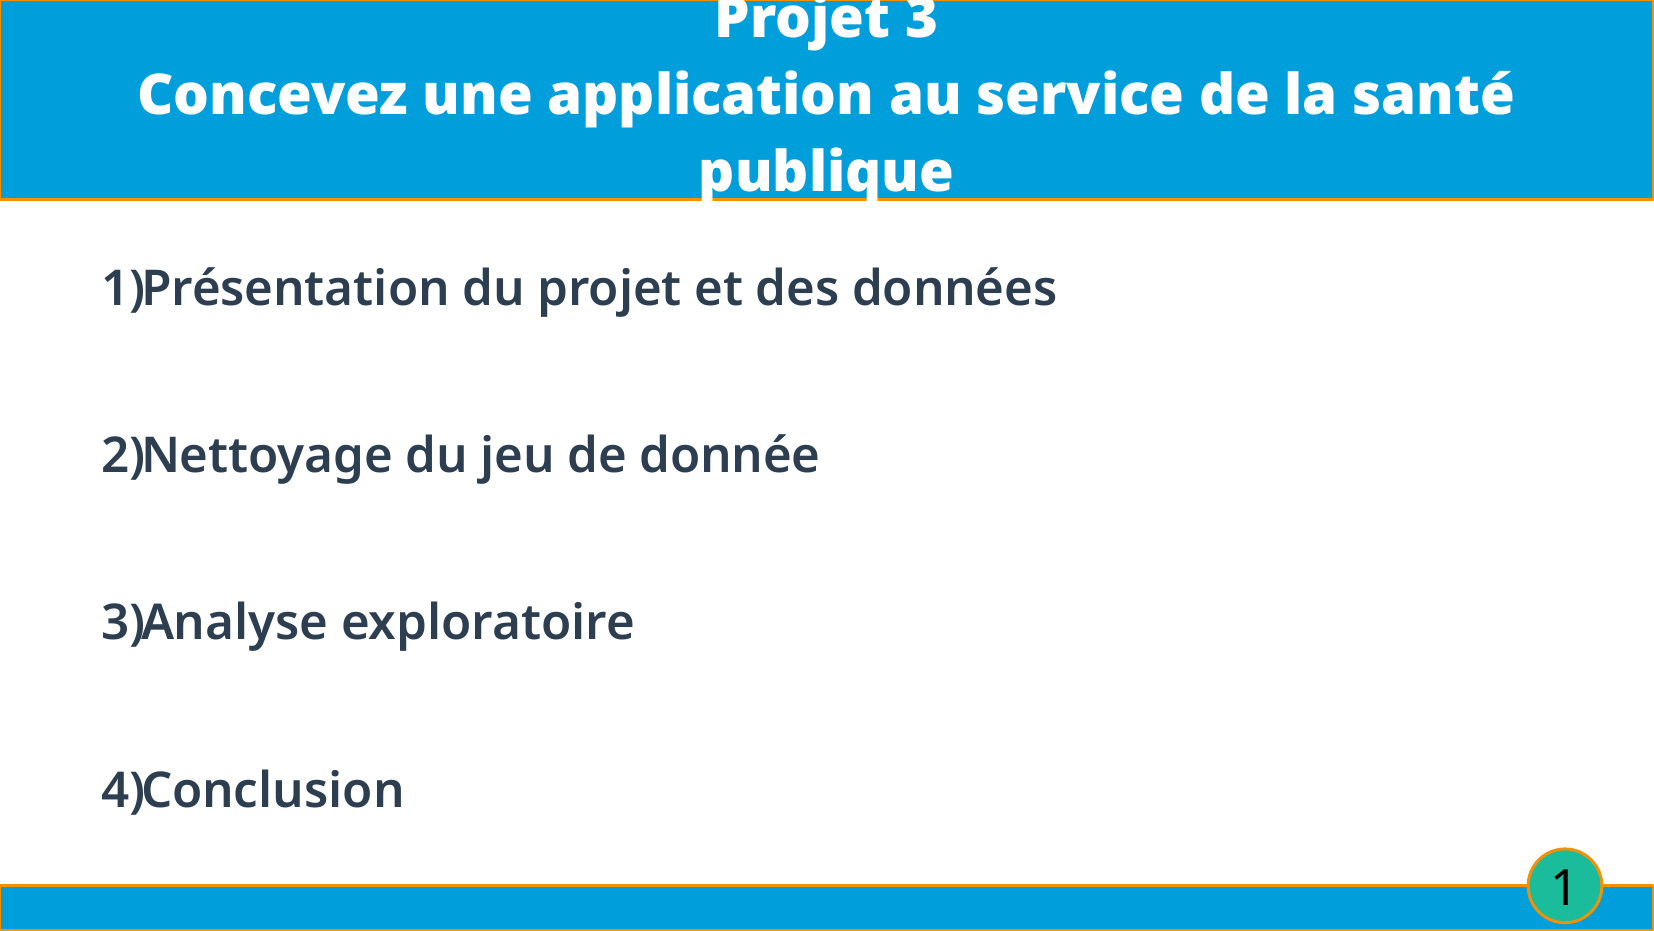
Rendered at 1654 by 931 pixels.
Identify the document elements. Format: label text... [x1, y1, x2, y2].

title Projet 3 Concevez une application au service de la santé publique [82, 0, 1571, 189]
list Présentation du projet et des données Nettoyage du jeu de donnée Analyse exploratoire Conclusion [88, 252, 1569, 827]
